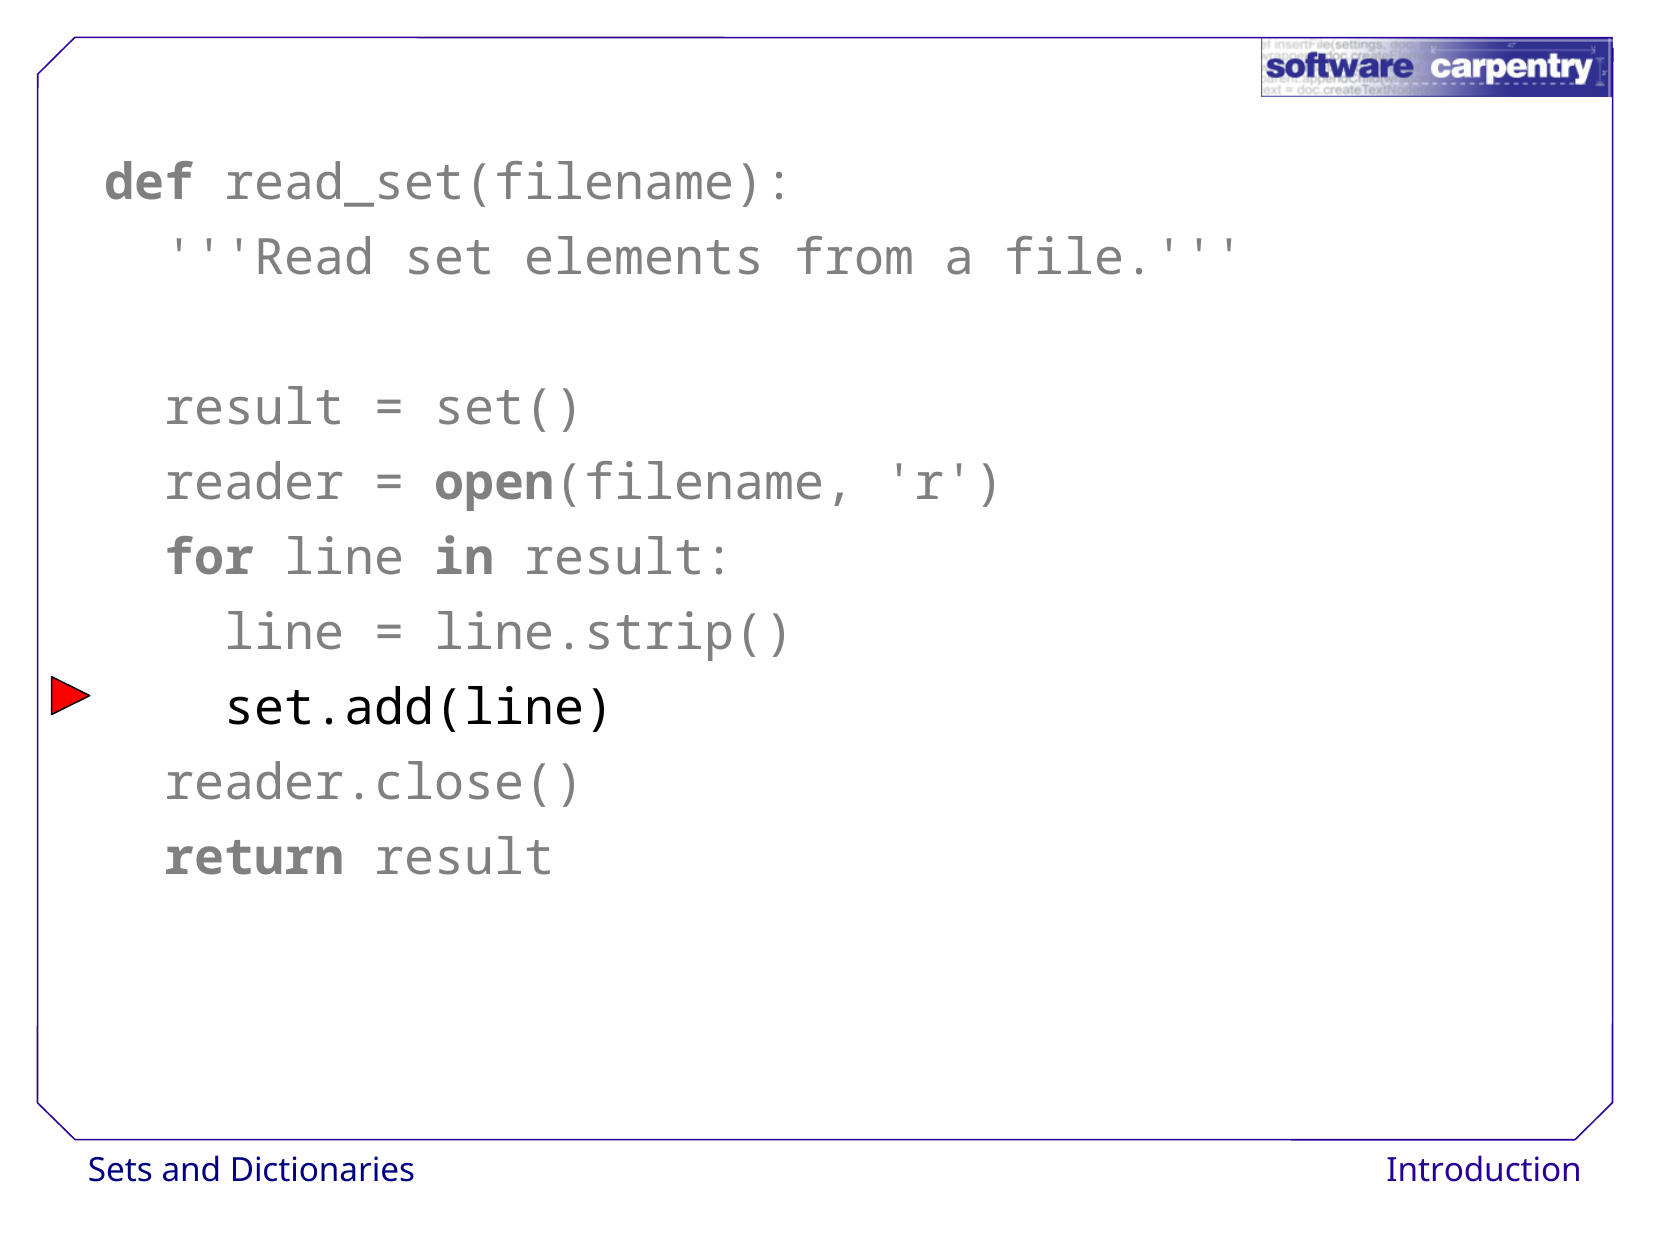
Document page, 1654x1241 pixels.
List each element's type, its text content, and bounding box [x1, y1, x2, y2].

picture [1261, 39, 1613, 97]
text_box def read_set(filename): '''Read set elements from a file.''' result = set() reader = open(filename, 'r') for line in result: line = line.strip() set.add(line) reader.close() return result [89, 126, 1512, 1046]
text_box [51, 676, 90, 715]
